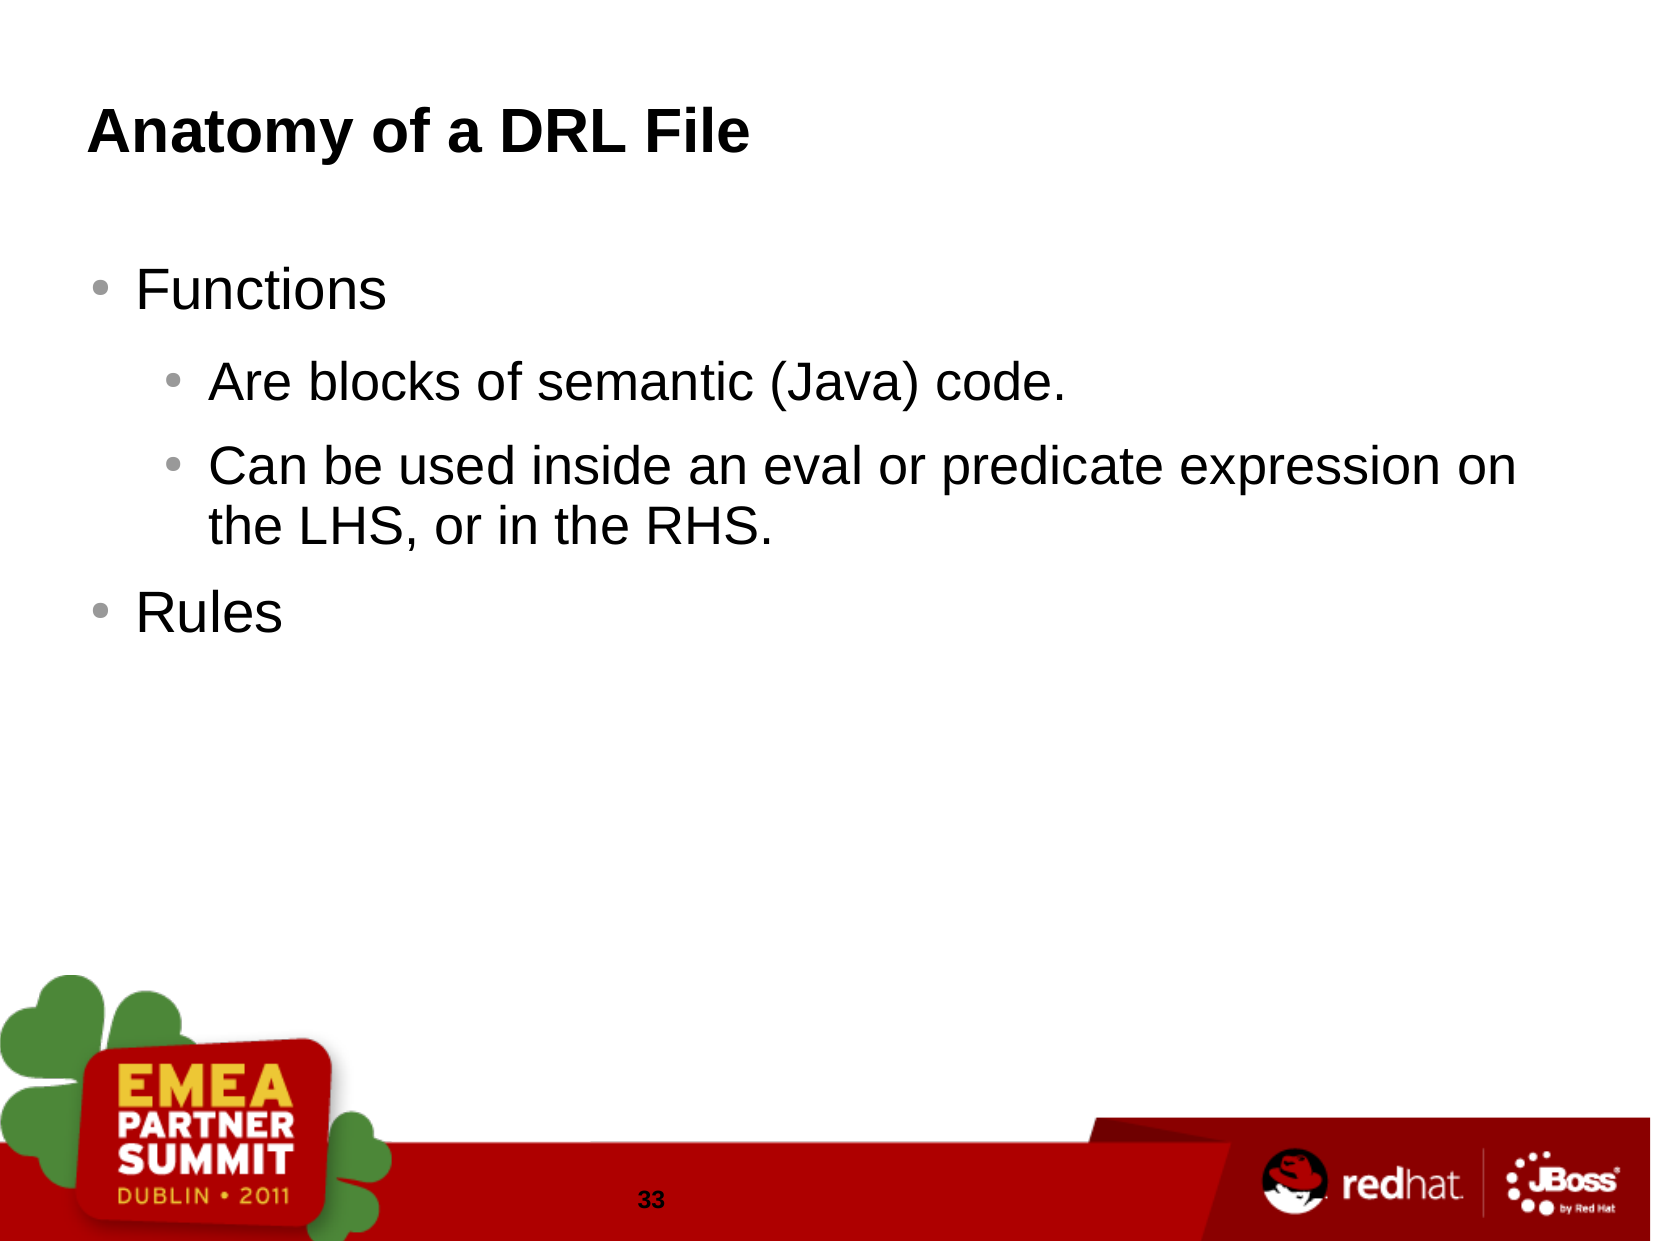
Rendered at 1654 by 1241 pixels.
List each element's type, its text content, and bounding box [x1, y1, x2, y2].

title Anatomy of a DRL File [86, 37, 1576, 226]
list Functions Are blocks of semantic (Java) code. Can be used inside an eval or predicate expression on the LHS, or in the RHS. Rules [75, 256, 1564, 1051]
picture [0, 975, 1651, 1241]
